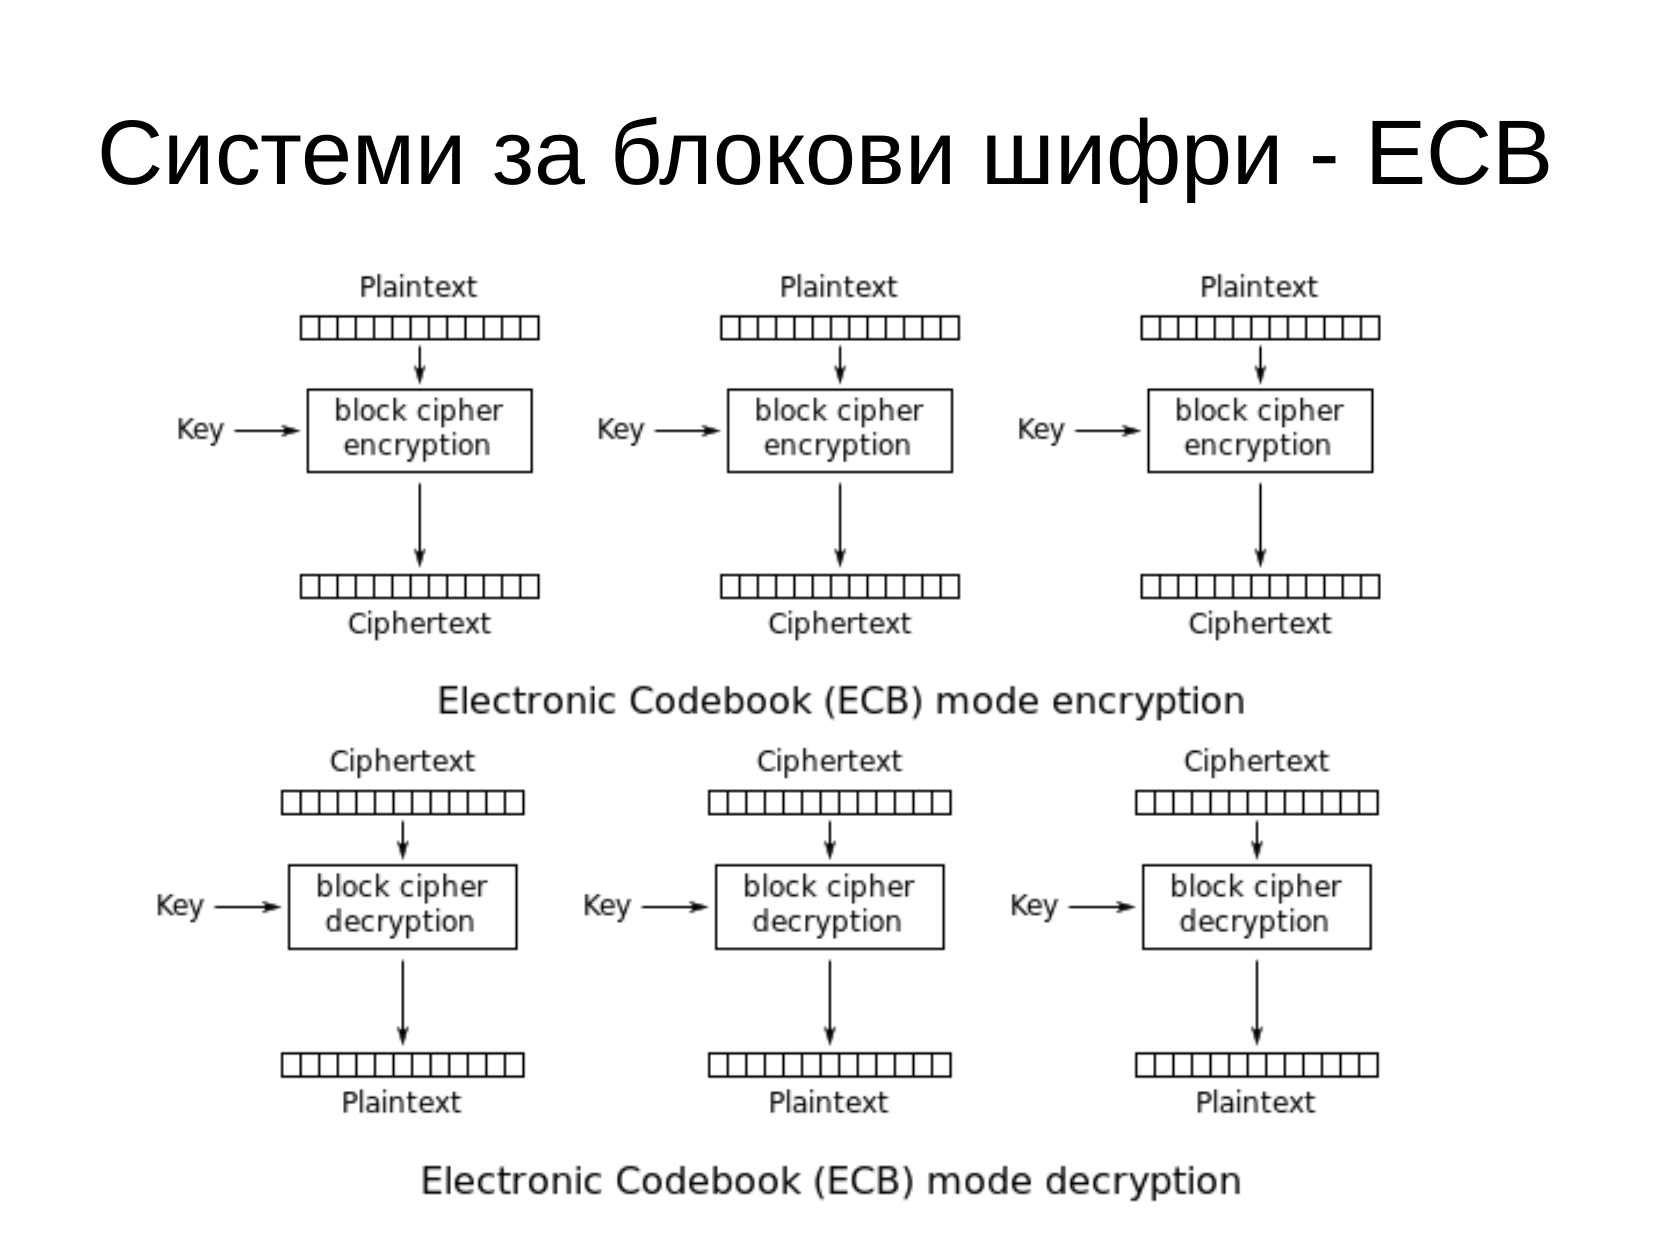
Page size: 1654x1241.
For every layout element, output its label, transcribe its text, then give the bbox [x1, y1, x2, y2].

picture [82, 206, 1477, 1241]
title Системи за блокови шифри - ECB [82, 56, 1571, 250]
